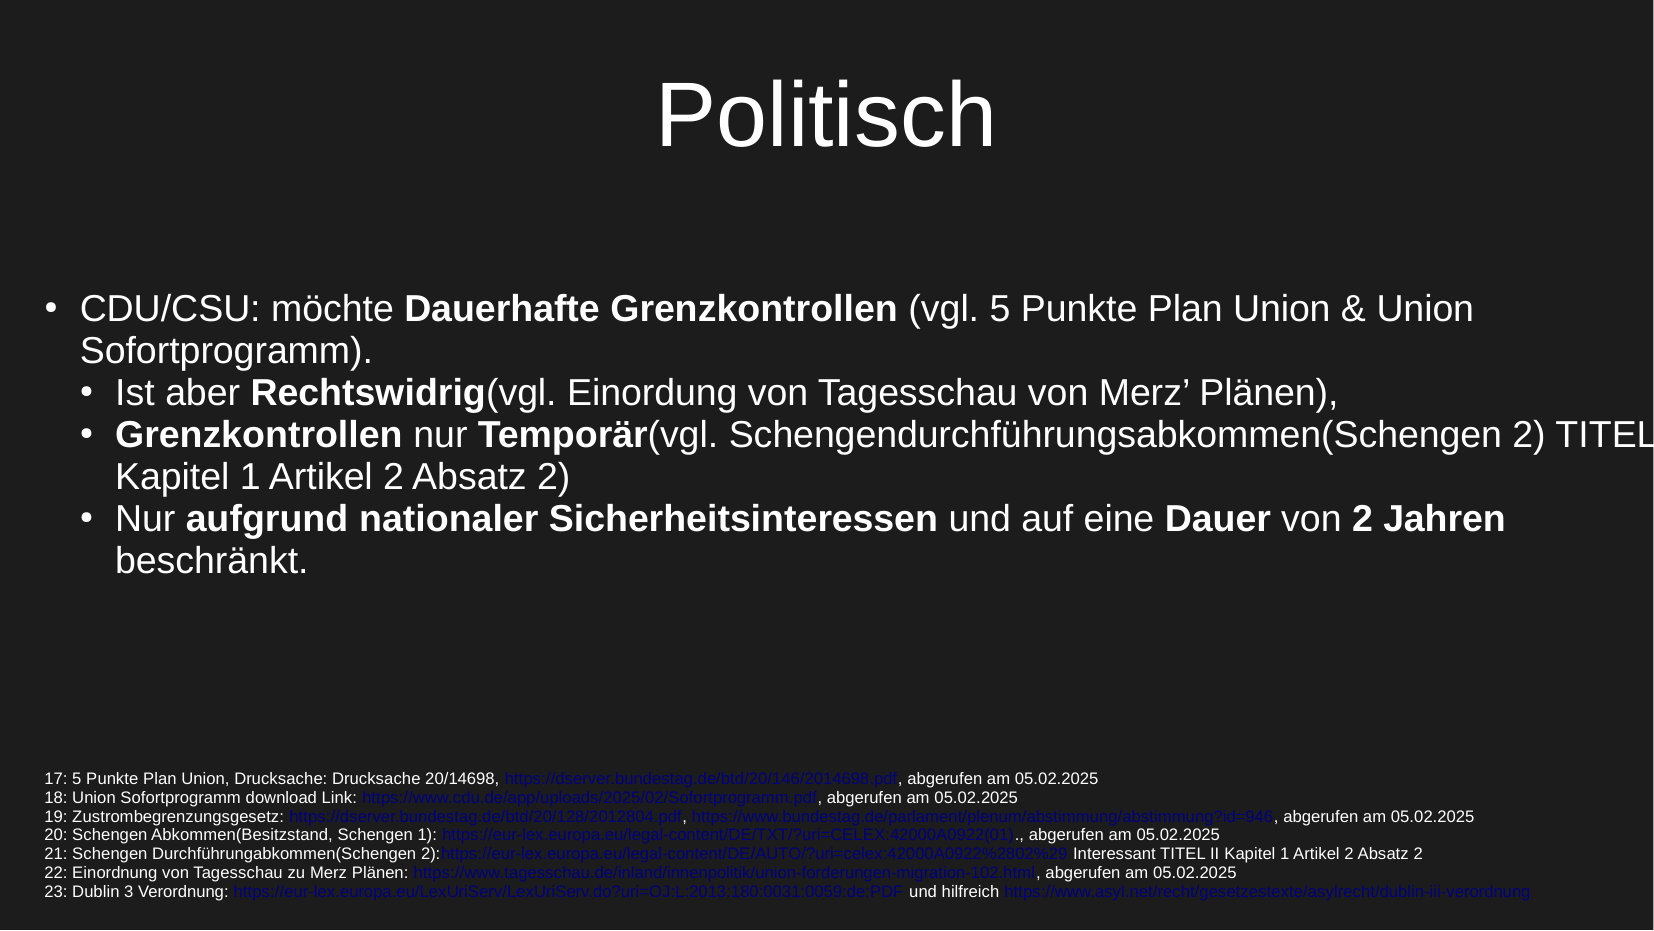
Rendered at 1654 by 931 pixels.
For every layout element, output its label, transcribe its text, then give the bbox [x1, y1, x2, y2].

title Politisch [82, 36, 1571, 193]
text_box CDU/CSU: möchte Dauerhafte Grenzkontrollen (vgl. 5 Punkte Plan Union & Union Sofortprogramm). Ist aber Rechtswidrig(vgl. Einordung von Tagesschau von Merz’ Plänen), Grenzkontrollen nur Temporär(vgl. Schengendurchführungsabkommen(Schengen 2) TITEL II Kapitel 1 Artikel 2 Absatz 2) Nur aufgrund nationaler Sicherheitsinteressen und auf eine Dauer von 2 Jahren beschränkt. [29, 280, 1654, 621]
text_box 17: 5 Punkte Plan Union, Drucksache: Drucksache 20/14698, https://dserver.bundestag.de/btd/20/146/2014698.pdf, abgerufen am 05.02.2025 18: Union Sofortprogramm download Link: https://www.cdu.de/app/uploads/2025/02/Sofortprogramm.pdf, abgerufen am 05.02.2025 19: Zustrombegrenzungsgesetz: https://dserver.bundestag.de/btd/20/128/2012804.pdf, https://www.bundestag.de/parlament/plenum/abstimmung/abstimmung?id=946, abgerufen am 05.02.2025 20: Schengen Abkommen(Besitzstand, Schengen 1): https://eur-lex.europa.eu/legal-content/DE/TXT/?uri=CELEX:42000A0922(01)., abgerufen am 05.02.2025 21: Schengen Durchführungabkommen(Schengen 2):https://eur-lex.europa.eu/legal-content/DE/AUTO/?uri=celex:42000A0922%2802%29 Interessant TITEL II Kapitel 1 Artikel 2 Absatz 2 22: Einordnung von Tagesschau zu Merz Plänen: https://www.tagesschau.de/inland/innenpolitik/union-forderungen-migration-102.html, abgerufen am 05.02.2025 23: Dublin 3 Verordnung: https://eur-lex.europa.eu/LexUriServ/LexUriServ.do?uri=OJ:L:2013:180:0031:0059:de:PDF und hilfreich https://www.asyl.net/recht/gesetzestexte/asylrecht/dublin-iii-verordnung [29, 761, 1547, 931]
